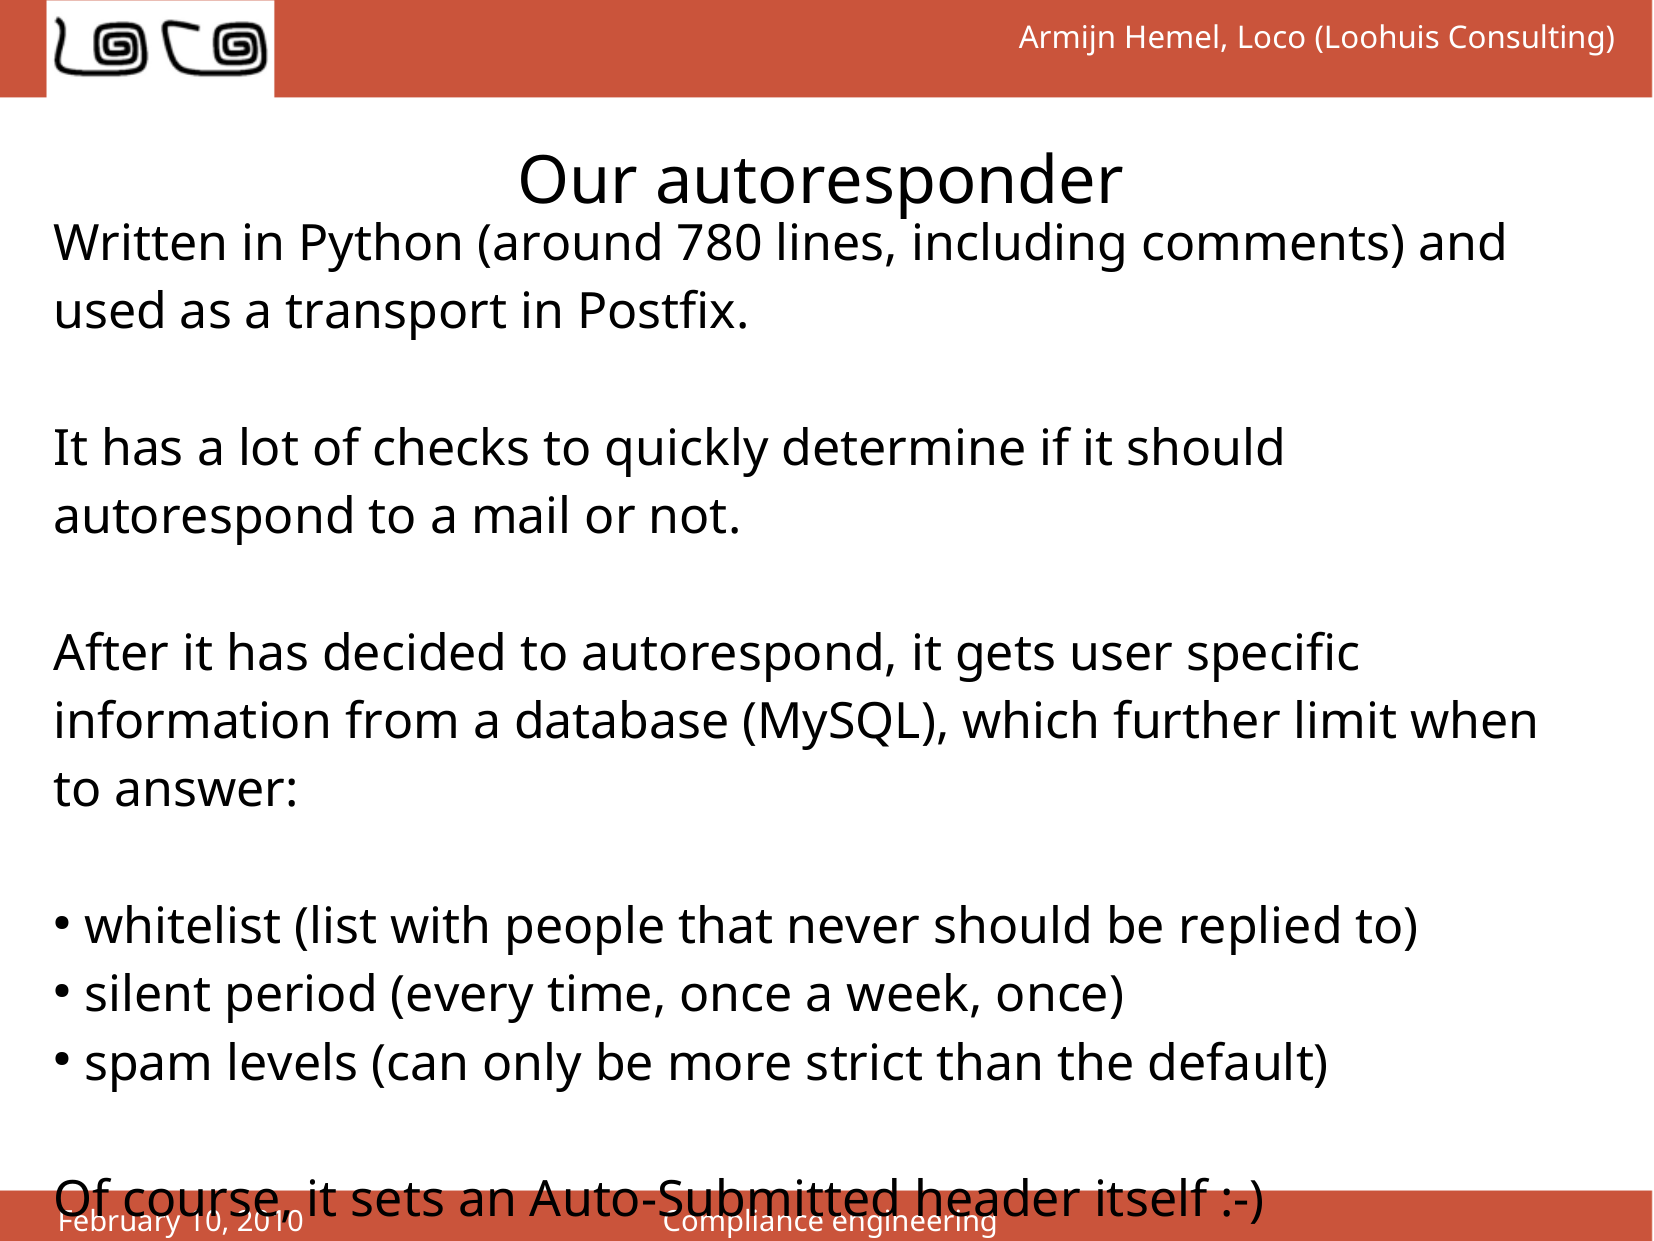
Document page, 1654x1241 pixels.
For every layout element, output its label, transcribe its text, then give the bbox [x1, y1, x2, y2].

picture [0, 0, 1654, 1241]
subtitle Written in Python (around 780 lines, including comments) and used as a transport in Postfix. It has a lot of checks to quickly determine if it should autorespond to a mail or not. After it has decided to autorespond, it gets user specific information from a database (MySQL), which further limit when to answer: whitelist (list with people that never should be replied to) silent period (every time, once a week, once) spam levels (can only be more strict than the default) Of course, it sets an Auto-Submitted header itself :-) [53, 265, 1595, 1173]
title Our autoresponder [47, 125, 1595, 229]
